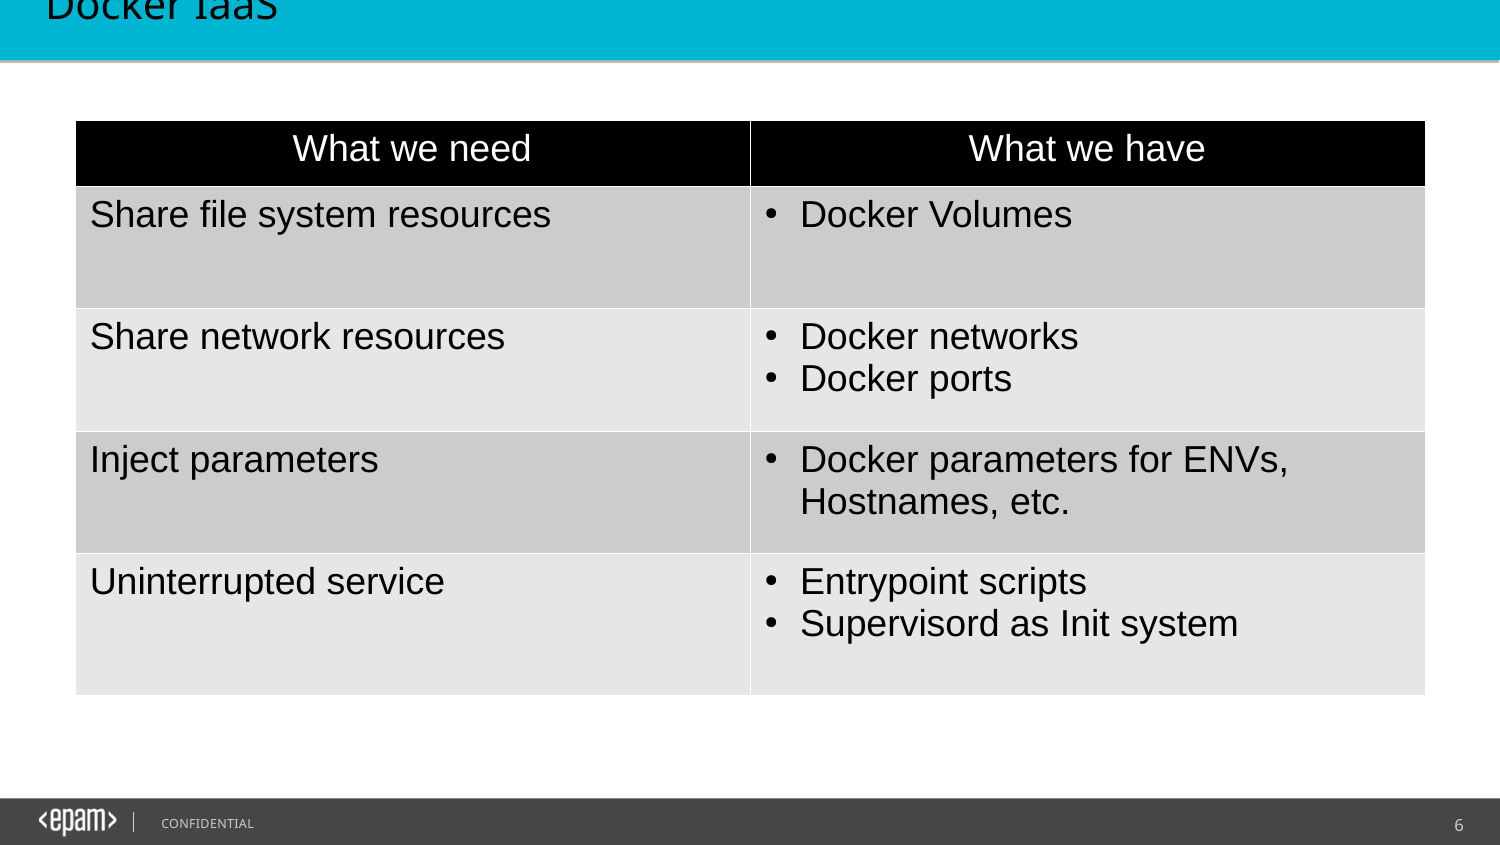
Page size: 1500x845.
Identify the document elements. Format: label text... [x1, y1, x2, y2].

table_header What we need [76, 121, 750, 186]
table_cell Entrypoint scripts Supervisord as Init system [751, 554, 1425, 695]
table_cell Docker parameters for ENVs, Hostnames, etc. [751, 432, 1425, 553]
table_cell Share file system resources [76, 187, 750, 308]
table_cell Uninterrupted service [76, 554, 750, 695]
picture [38, 808, 117, 837]
table_cell Docker Volumes [751, 187, 1425, 308]
title Docker IaaS [0, 0, 1500, 61]
table_cell Share network resources [76, 309, 750, 431]
table_cell Inject parameters [76, 432, 750, 553]
table_header What we have [751, 121, 1425, 186]
table_cell Docker networks Docker ports [751, 309, 1425, 431]
